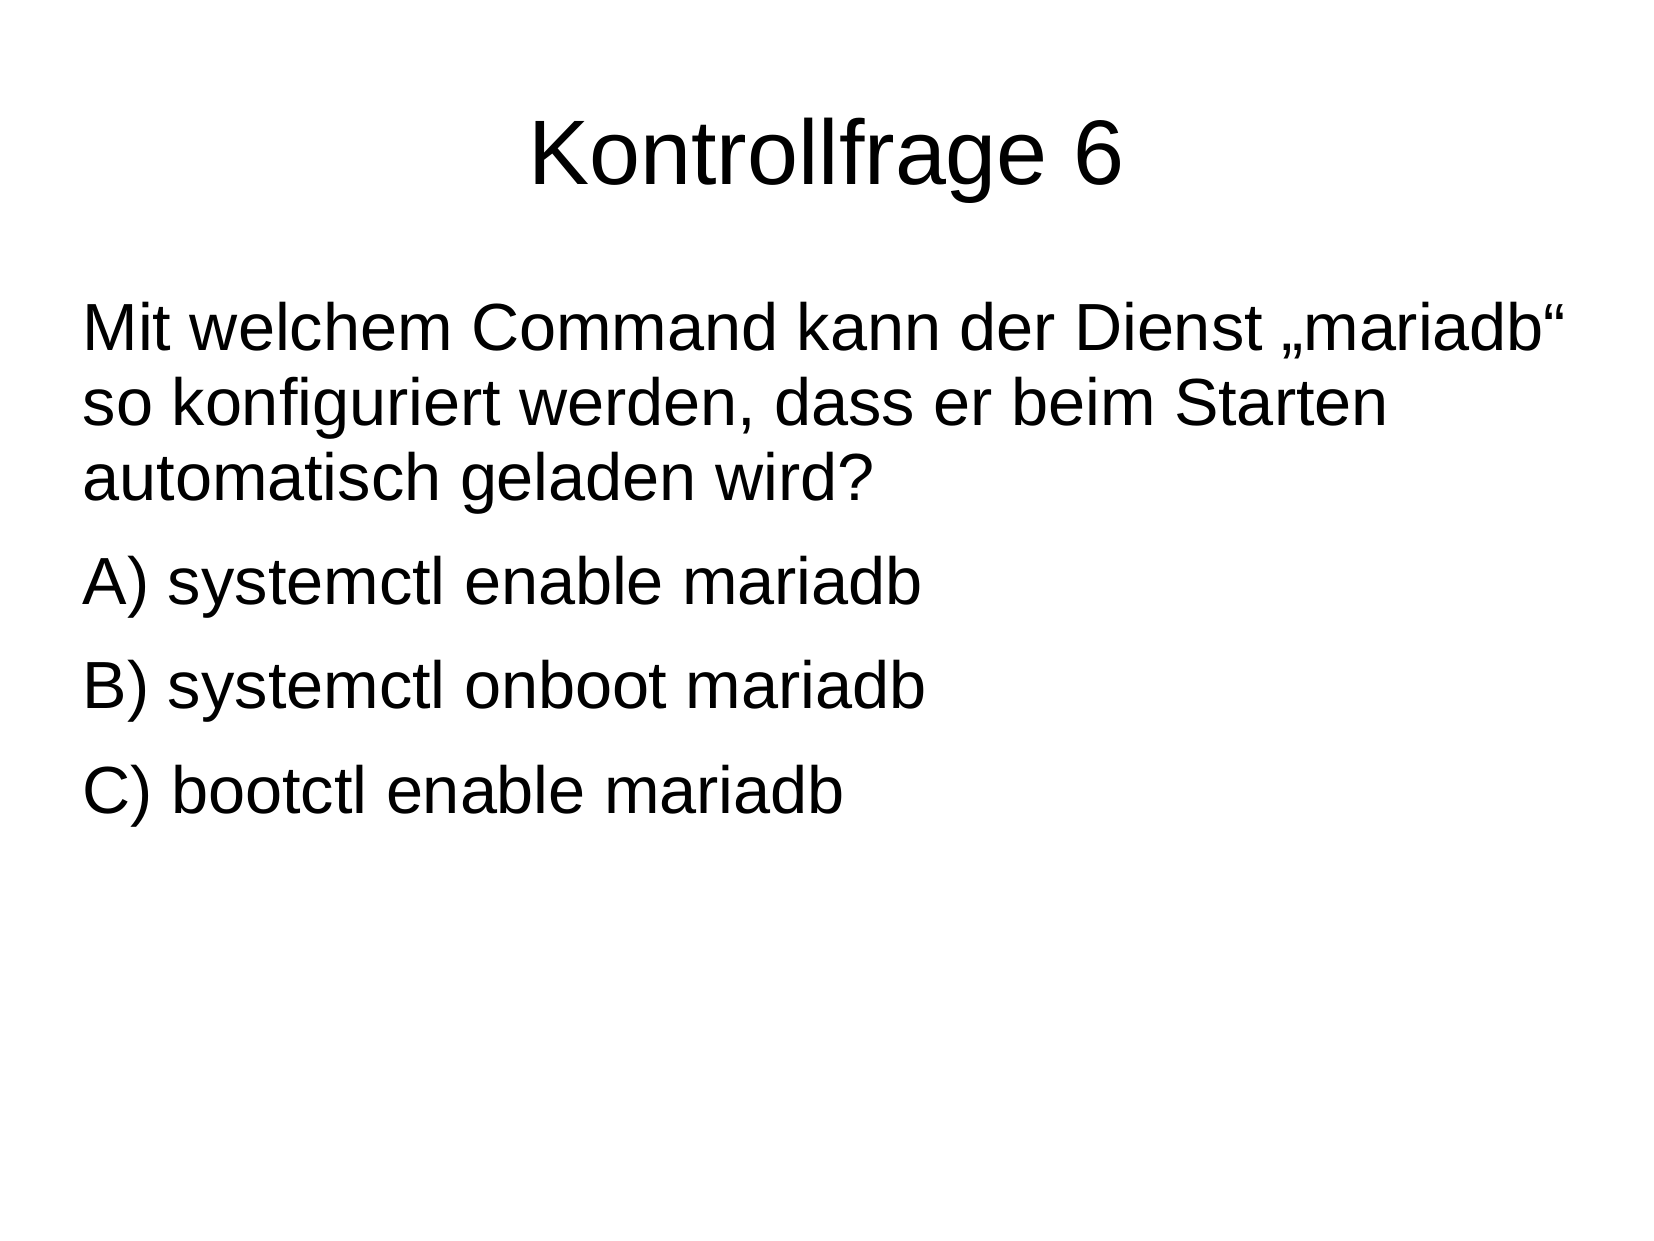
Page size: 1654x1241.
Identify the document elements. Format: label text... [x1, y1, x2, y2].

list Mit welchem Command kann der Dienst „mariadb“ so konfiguriert werden, dass er beim Starten automatisch geladen wird? A) systemctl enable mariadb B) systemctl onboot mariadb C) bootctl enable mariadb [82, 290, 1571, 1010]
title Kontrollfrage 6 [82, 101, 1571, 205]
